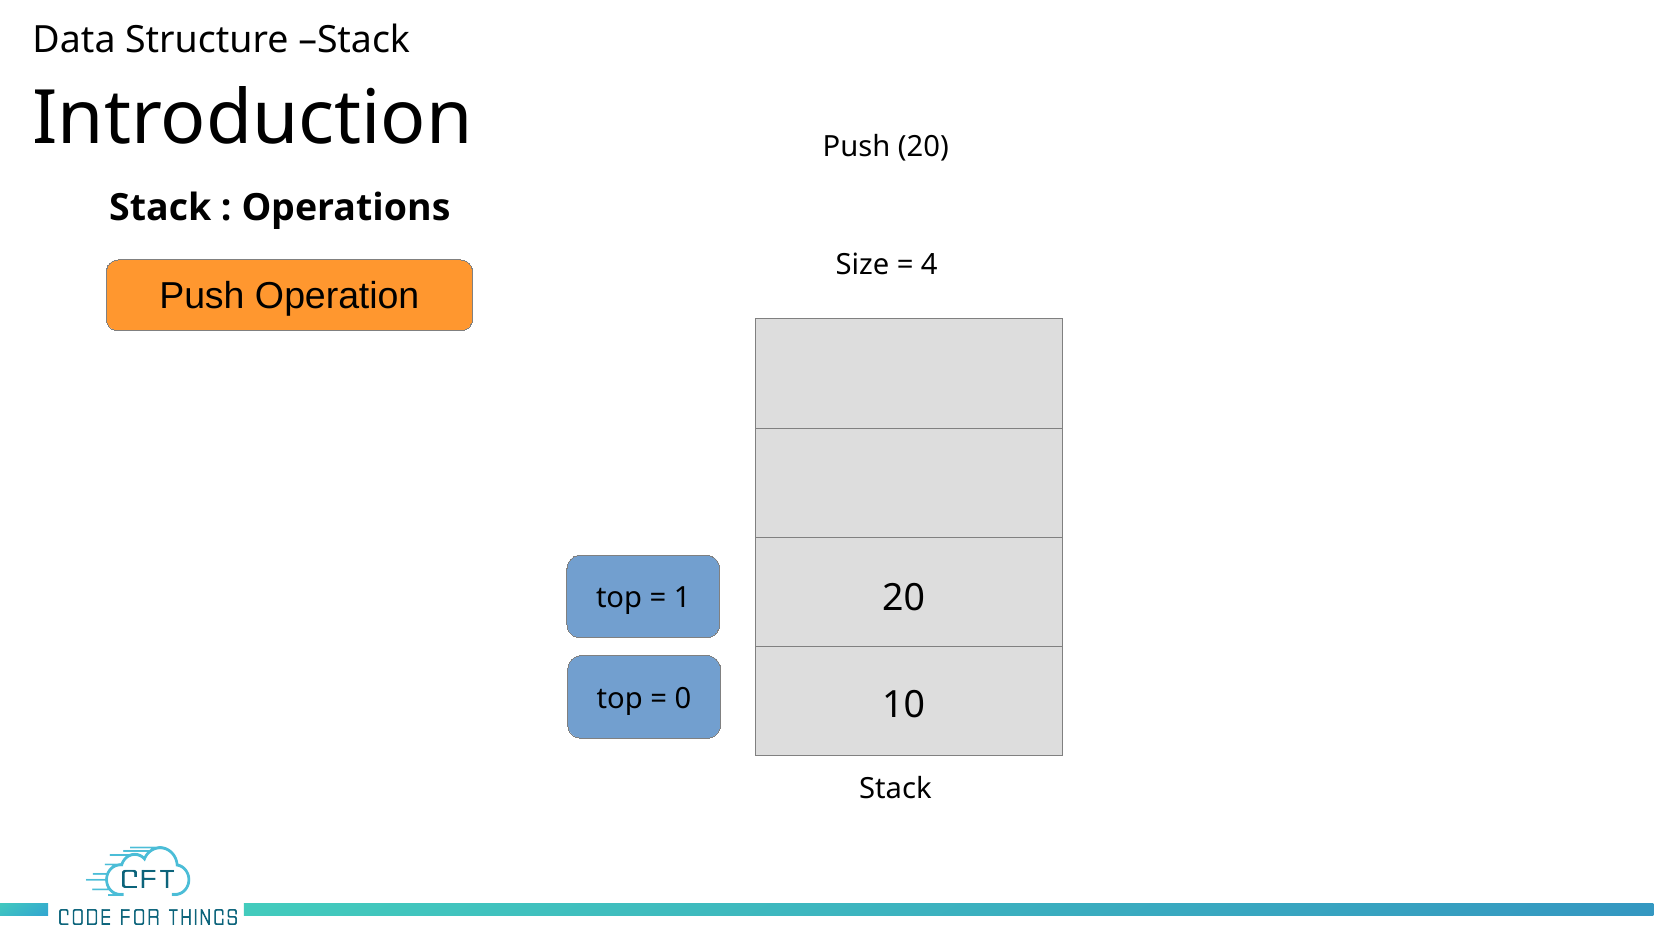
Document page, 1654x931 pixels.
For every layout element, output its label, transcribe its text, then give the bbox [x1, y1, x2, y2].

text_box Stack [844, 759, 956, 810]
text_box 20 [826, 555, 981, 638]
text_box top = 0 [567, 655, 721, 739]
text_box top = 1 [566, 555, 720, 638]
text_box [755, 318, 1063, 756]
text_box Push (20) [785, 118, 987, 168]
text_box Size = 4 [820, 236, 1009, 286]
text_box 10 [826, 661, 981, 745]
text_box Stack : Operations [23, 173, 615, 243]
title Data Structure –Stack Introduction [32, 12, 1184, 166]
picture [59, 846, 237, 925]
text_box Push Operation [106, 259, 473, 331]
